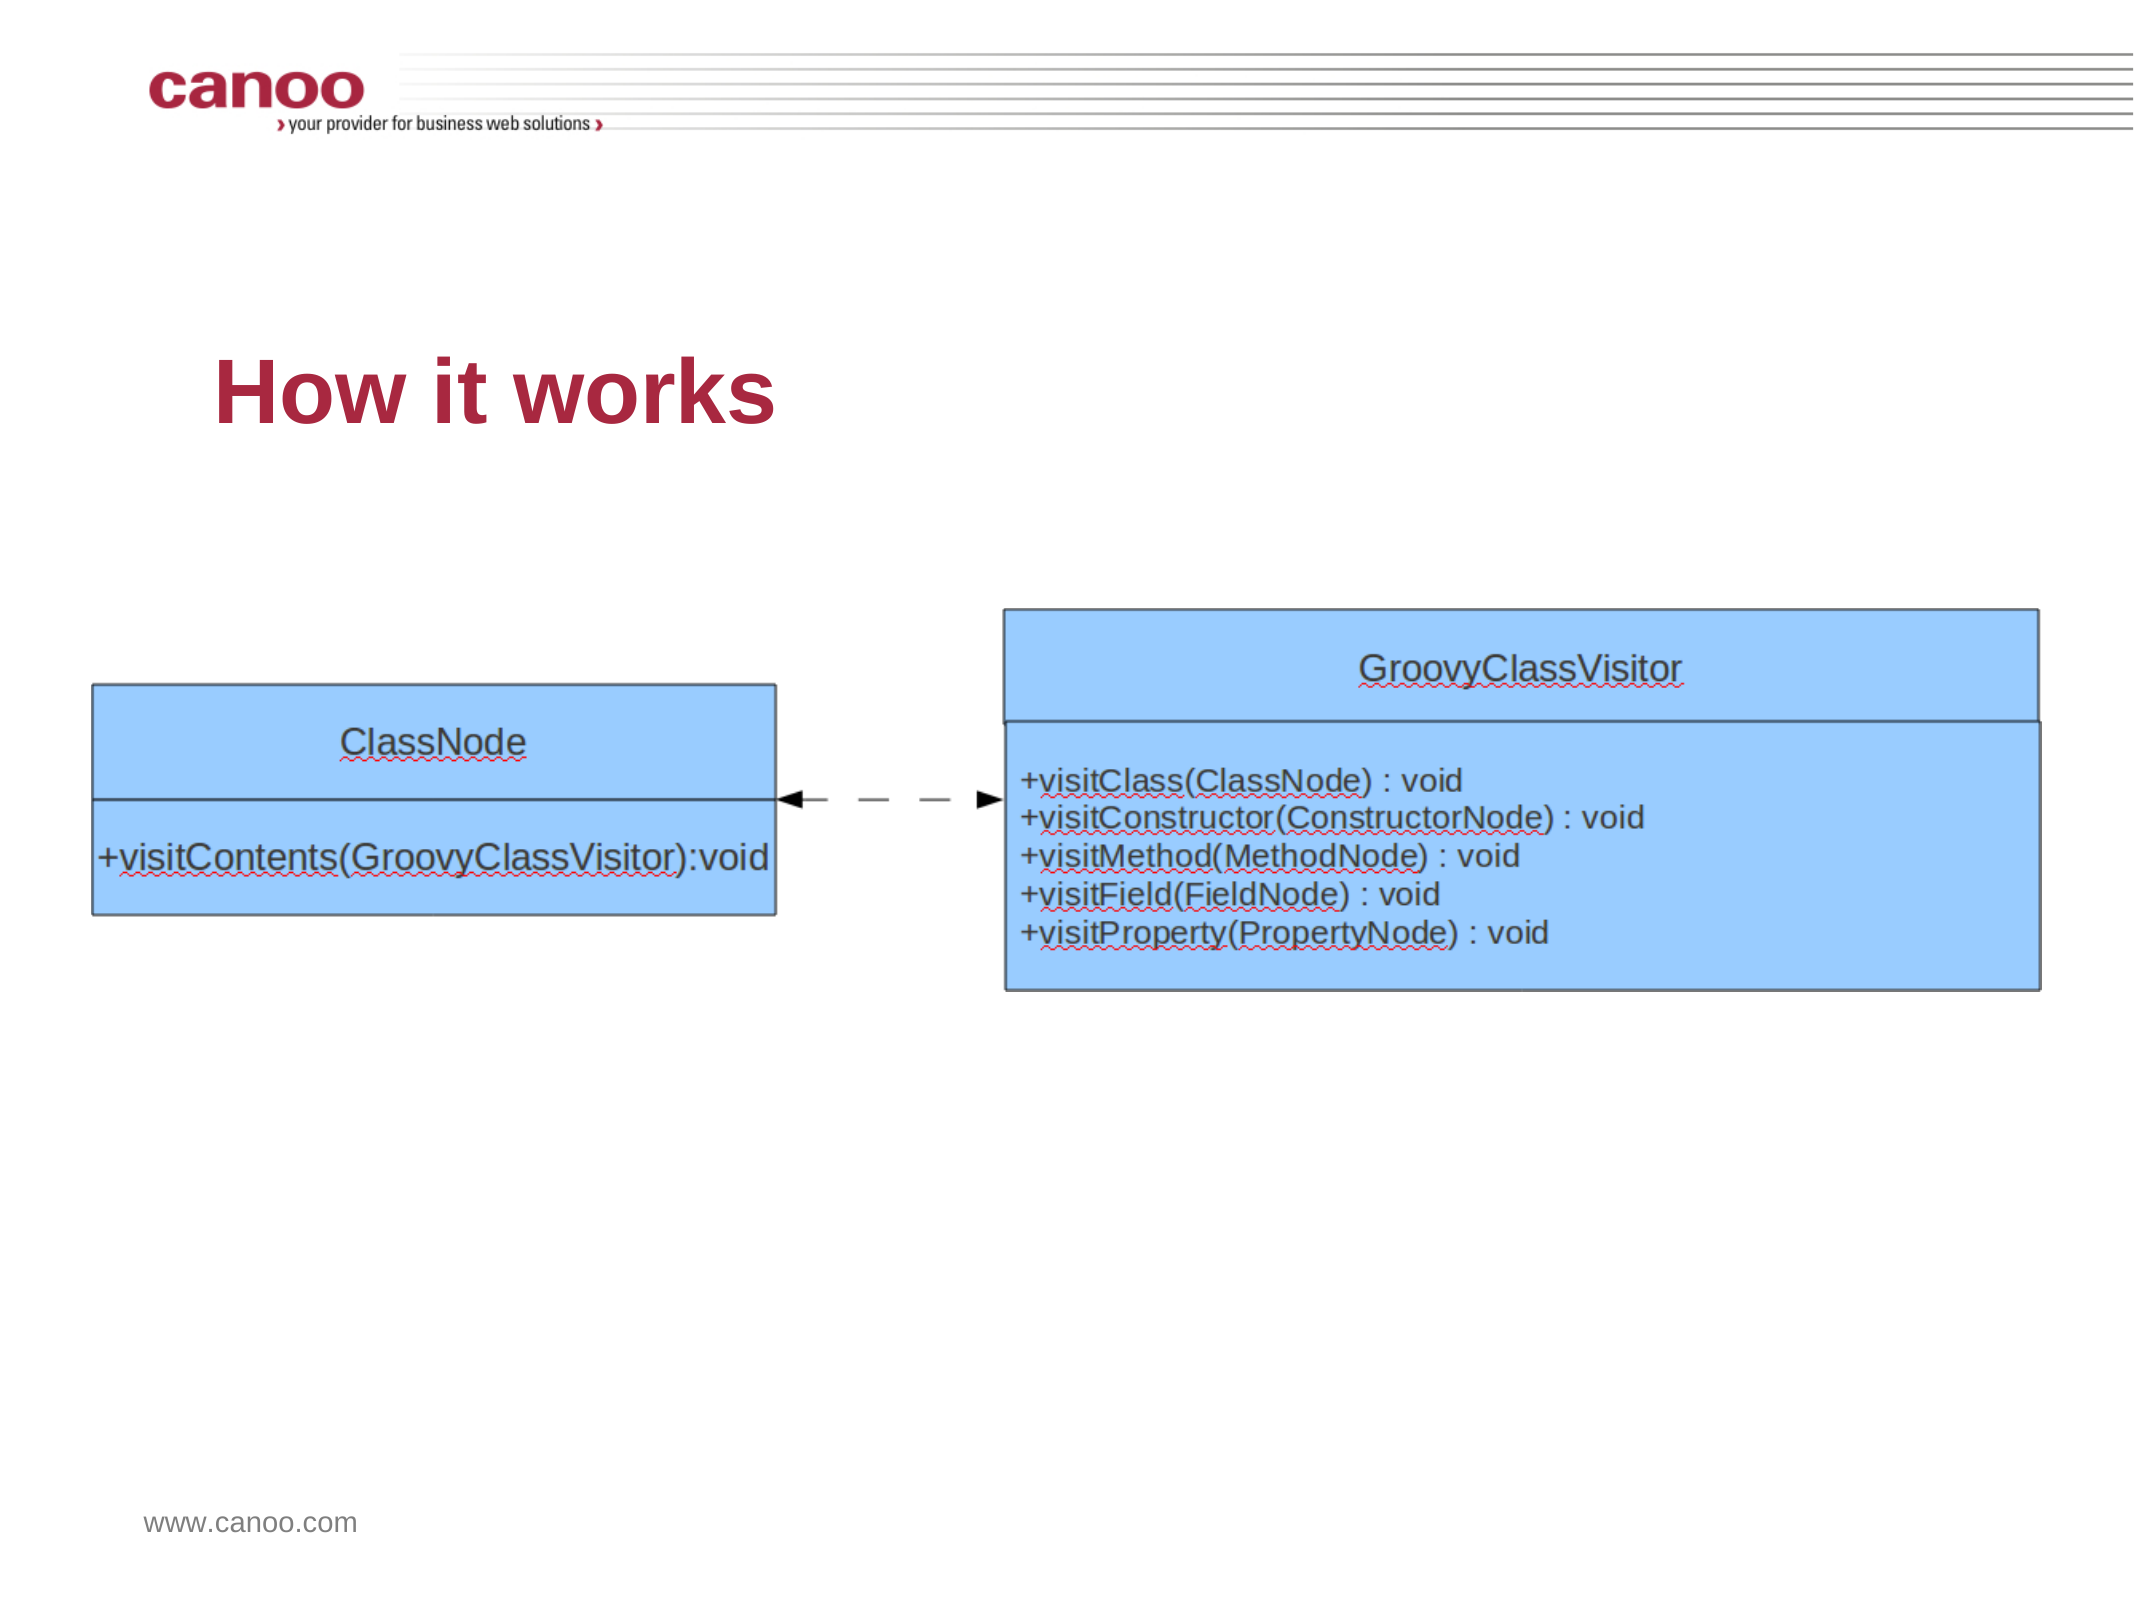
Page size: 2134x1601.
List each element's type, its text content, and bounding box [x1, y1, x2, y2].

picture [0, 21, 2134, 188]
picture [91, 608, 2042, 992]
title How it works [204, 220, 2020, 451]
